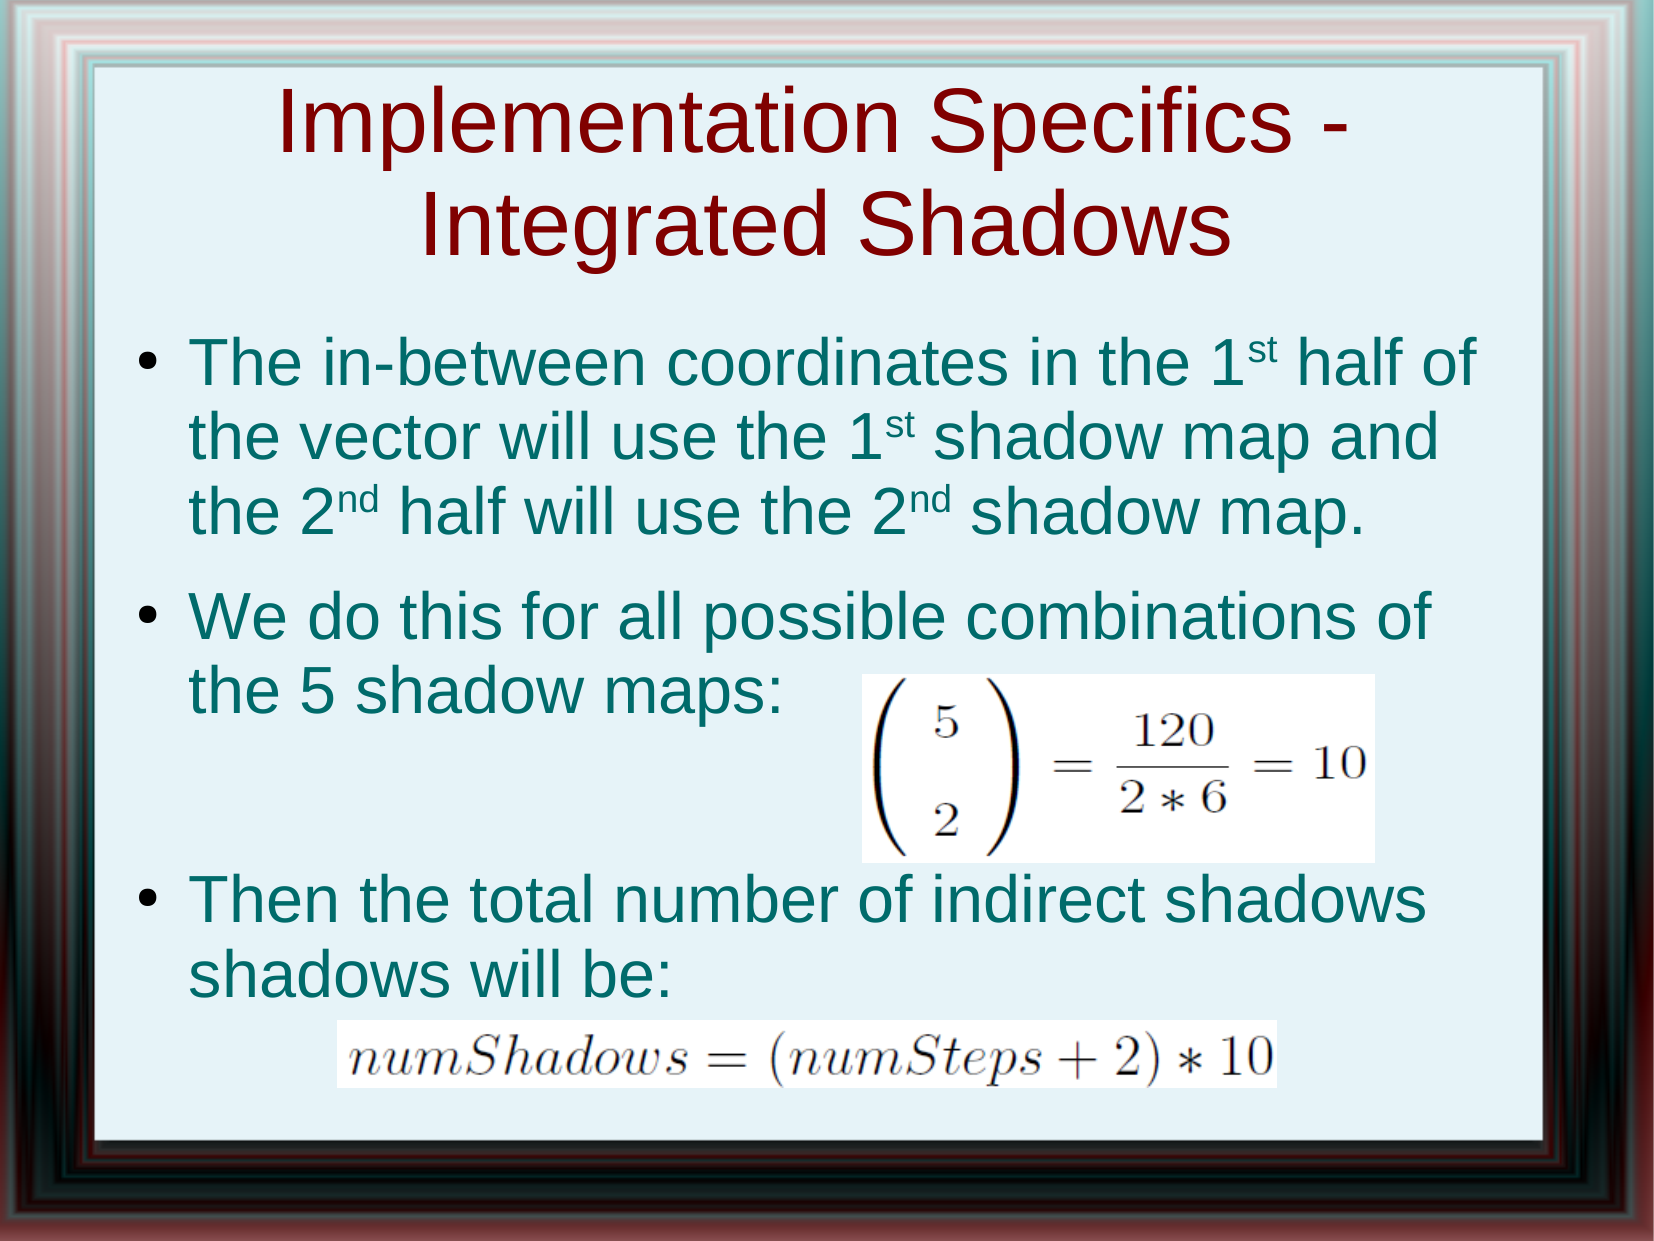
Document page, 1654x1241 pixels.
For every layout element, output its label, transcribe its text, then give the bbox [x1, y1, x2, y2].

title Implementation Specifics - Integrated Shadows [118, 69, 1536, 276]
list The in-between coordinates in the 1st half of the vector will use the 1st shadow map and the 2nd half will use the 2nd shadow map. We do this for all possible combinations of the 5 shadow maps: Then the total number of indirect shadows shadows will be: [118, 324, 1506, 1019]
picture [0, 0, 1654, 1241]
